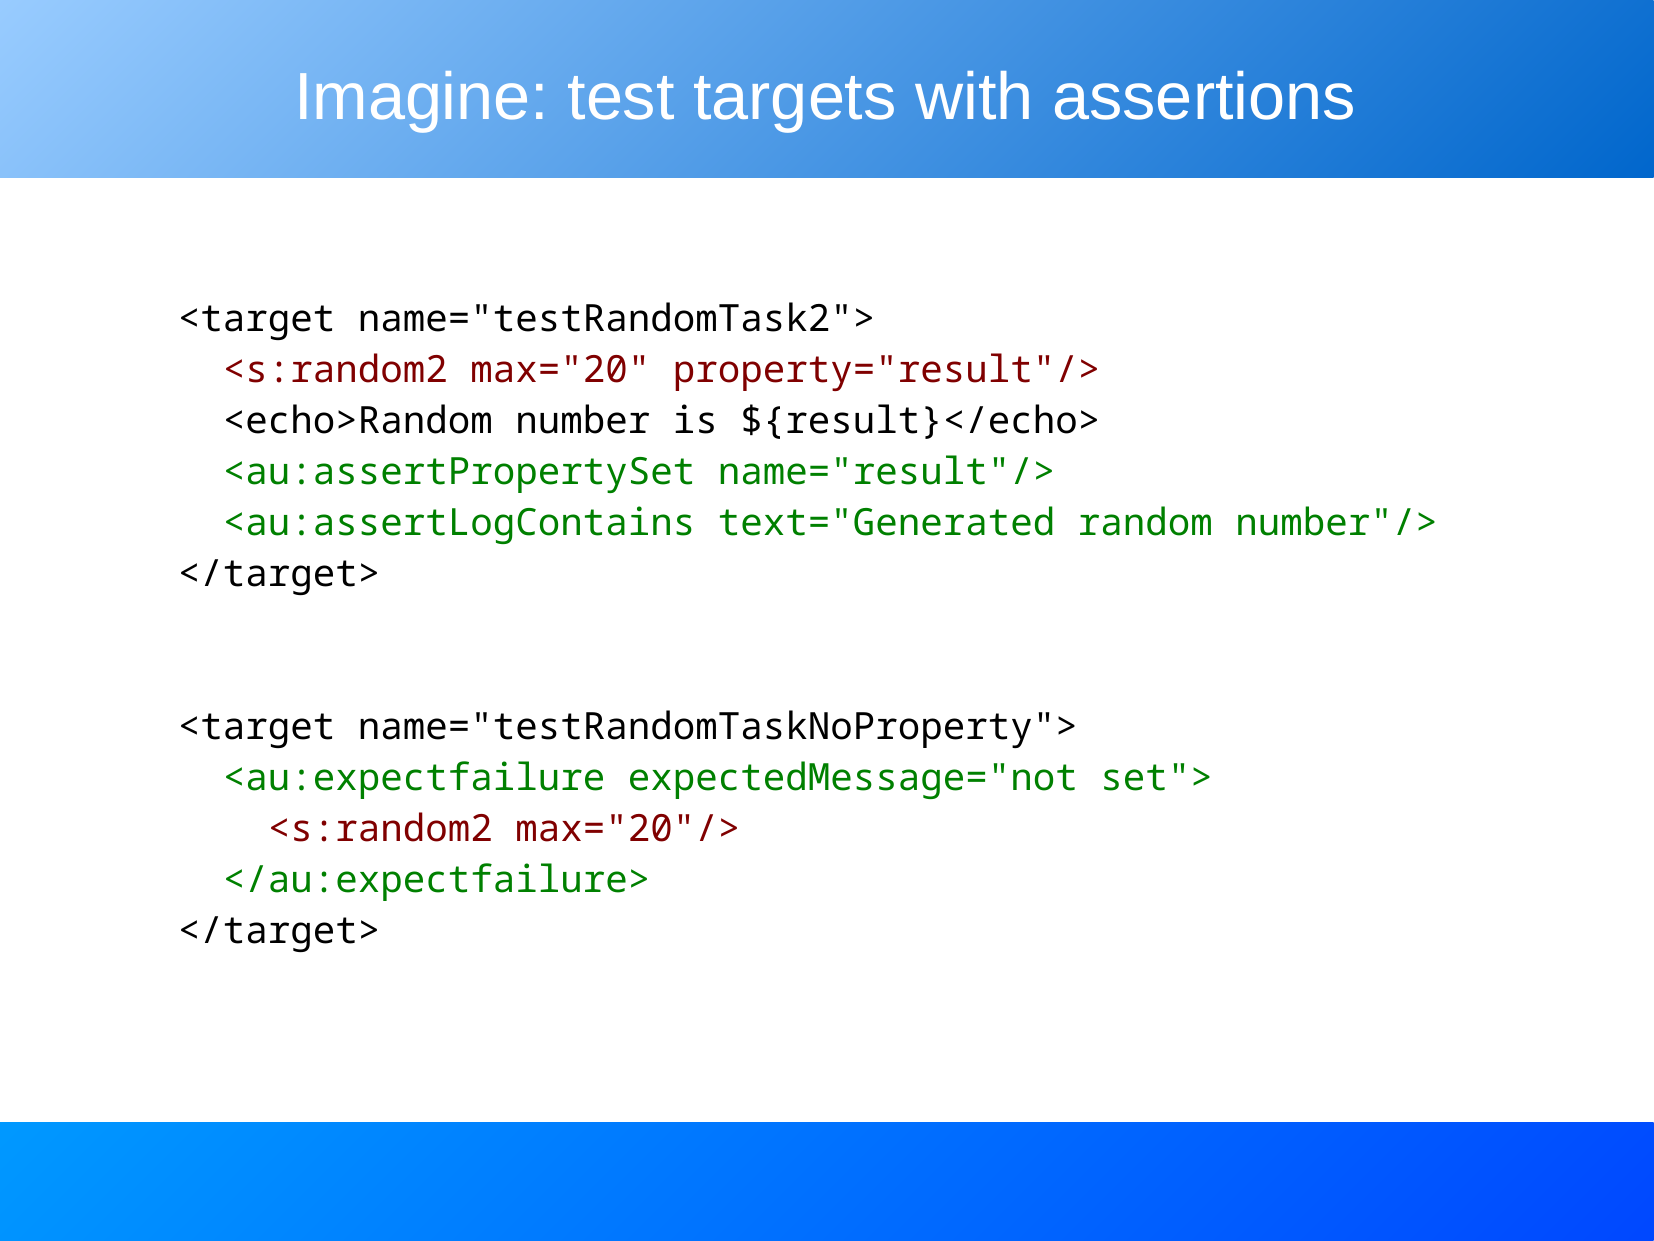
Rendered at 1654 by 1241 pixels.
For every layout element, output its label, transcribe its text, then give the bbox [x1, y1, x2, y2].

text_box <target name="testRandomTask2"> <s:random2 max="20" property="result"/> <echo>Random number is ${result}</echo> <au:assertPropertySet name="result"/> <au:assertLogContains text="Generated random number"/> </target> <target name="testRandomTaskNoProperty"> <au:expectfailure expectedMessage="not set"> <s:random2 max="20"/> </au:expectfailure> </target> [118, 372, 1565, 875]
title Imagine: test targets with assertions [162, 59, 1489, 148]
